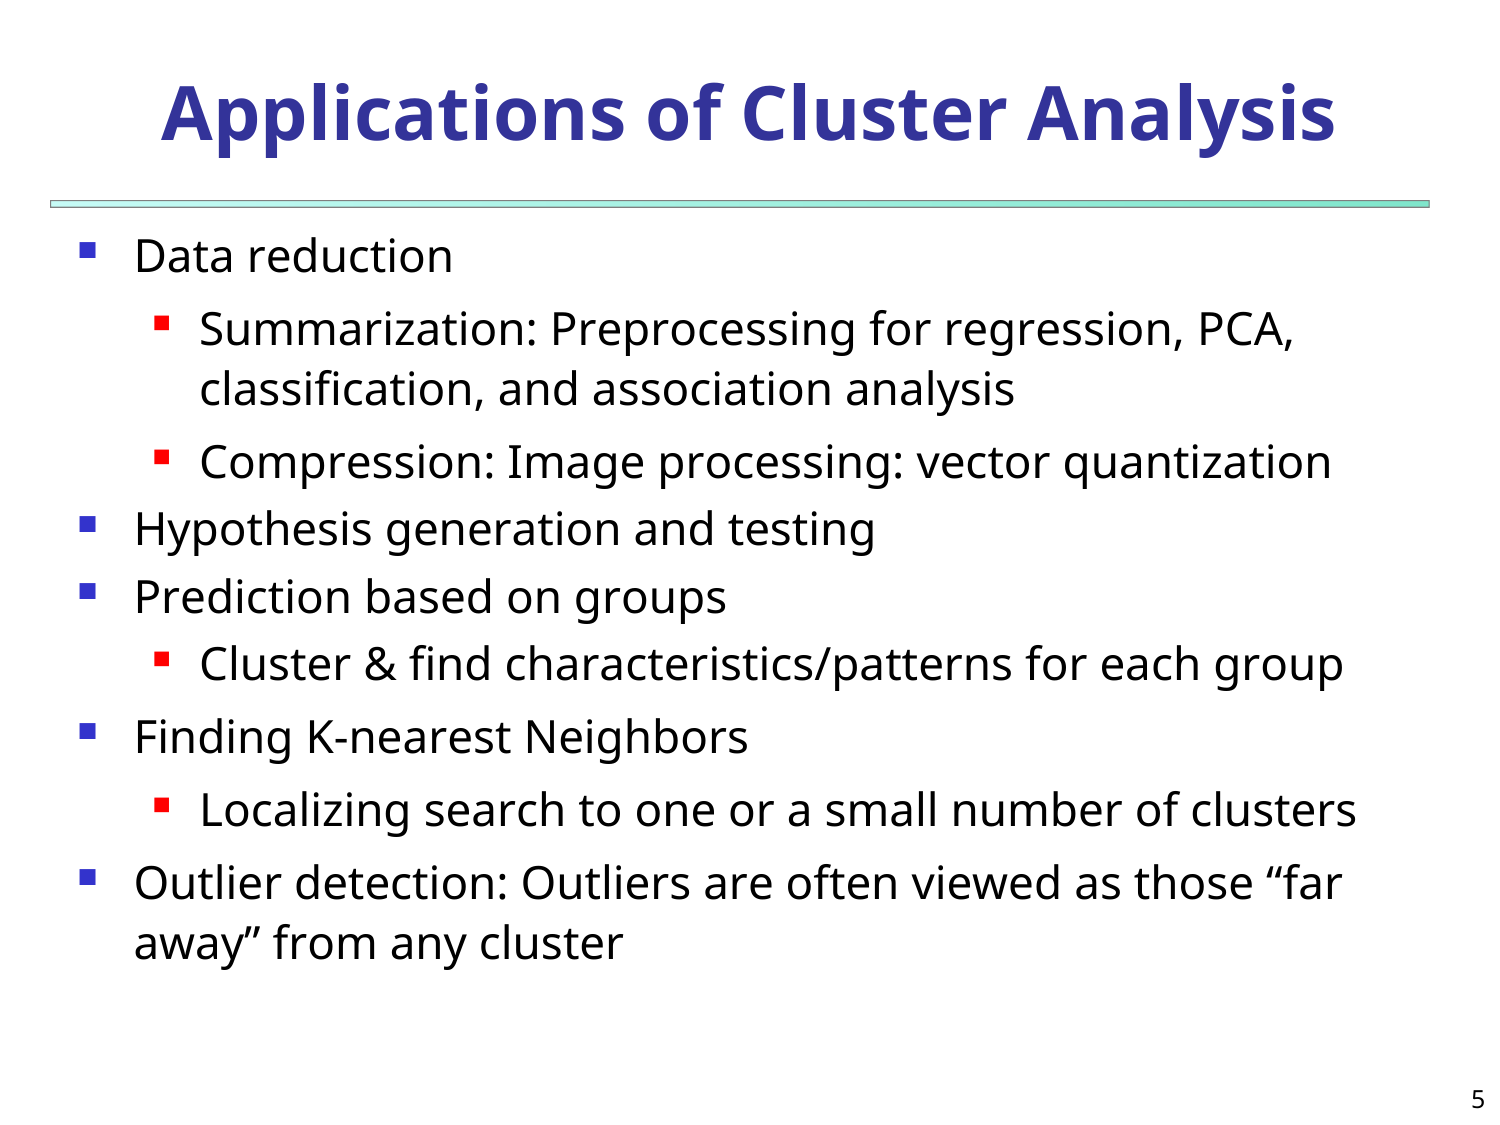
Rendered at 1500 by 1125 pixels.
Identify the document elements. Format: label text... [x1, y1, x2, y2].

text_box 18 [1187, 1062, 1500, 1125]
list Data reduction Summarization: Preprocessing for regression, PCA, classification, and association analysis Compression: Image processing: vector quantization Hypothesis generation and testing Prediction based on groups Cluster & find characteristics/patterns for each group Finding K-nearest Neighbors Localizing search to one or a small number of clusters Outlier detection: Outliers are often viewed as those “far away” from any cluster [62, 219, 1463, 1057]
title Applications of Cluster Analysis [0, 57, 1500, 163]
